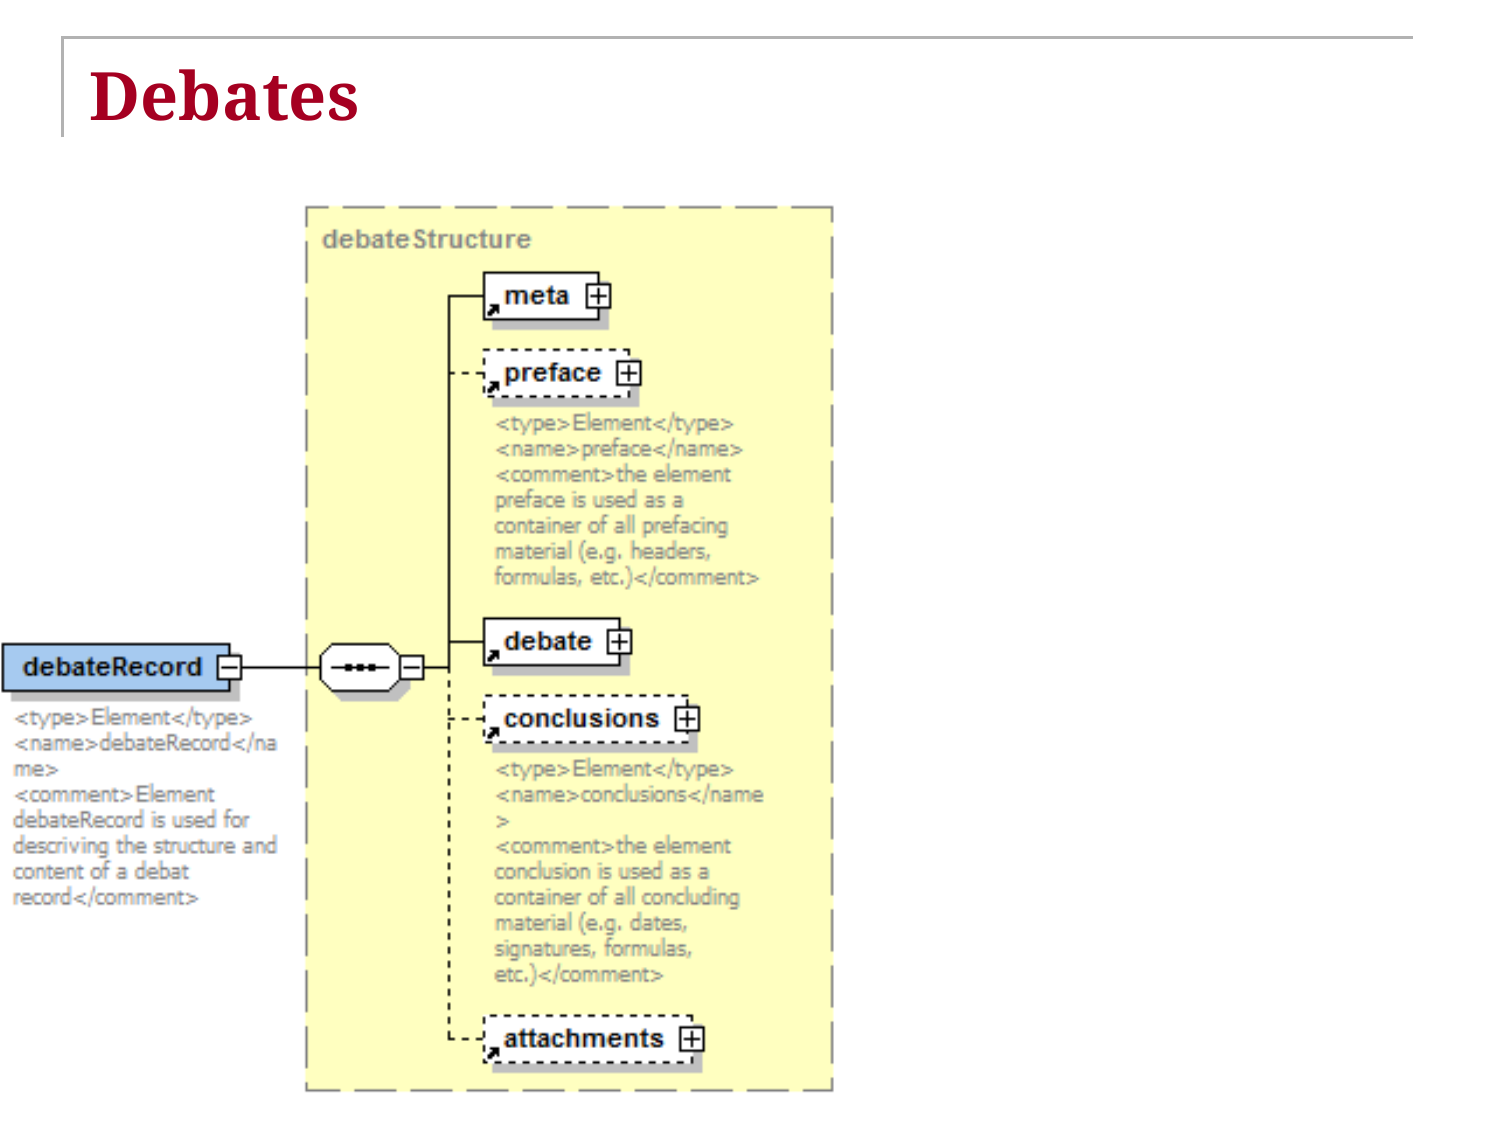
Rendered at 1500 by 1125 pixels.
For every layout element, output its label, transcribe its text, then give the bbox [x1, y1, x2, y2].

title Debates [75, 45, 1426, 233]
picture [0, 160, 869, 1125]
